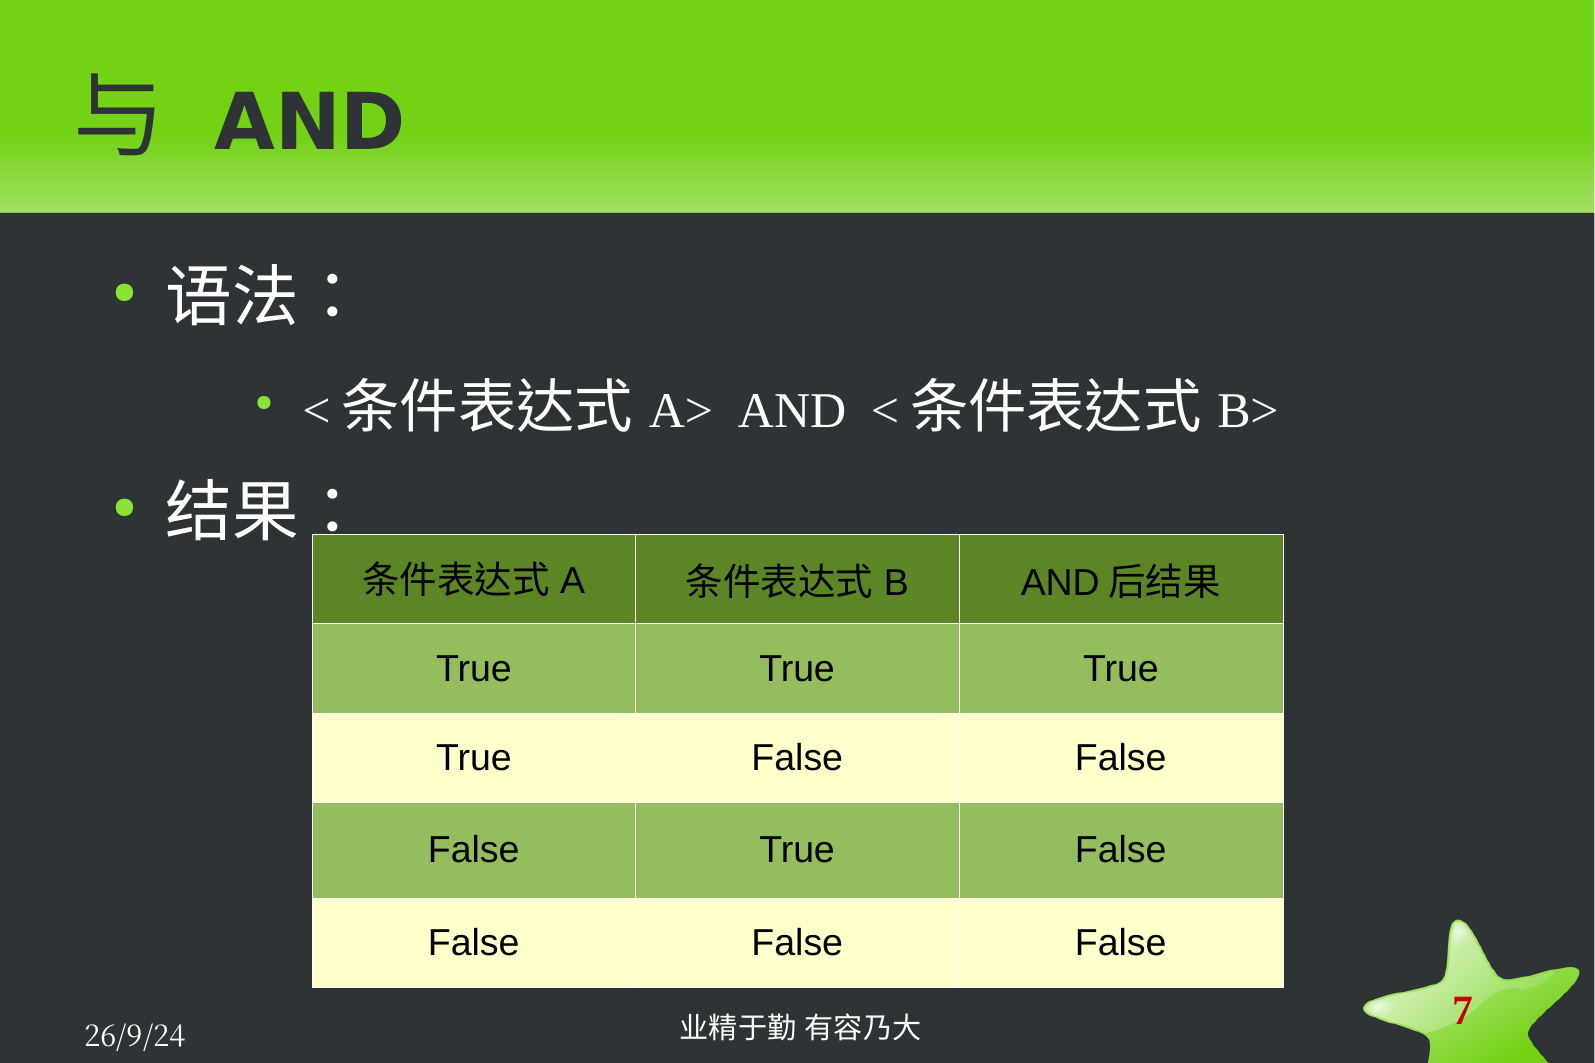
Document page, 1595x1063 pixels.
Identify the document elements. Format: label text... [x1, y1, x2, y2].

table_cell False [960, 899, 1283, 987]
list 语法： <条件表达式A> AND <条件表达式B> 结果： [79, 248, 1515, 951]
table_cell True [313, 624, 635, 713]
picture [0, 0, 1595, 1063]
table_header 条件表达式B [636, 535, 959, 623]
table_cell False [960, 714, 1283, 802]
table_cell True [960, 624, 1283, 713]
table_cell False [313, 899, 635, 987]
table_cell False [636, 899, 959, 987]
table_cell True [313, 714, 635, 802]
table_header AND后结果 [960, 535, 1283, 623]
table_cell True [636, 624, 959, 713]
table_cell False [960, 803, 1283, 898]
table_cell False [636, 714, 959, 802]
title 与 AND [74, 25, 1510, 203]
table_cell False [313, 803, 635, 898]
table_cell True [636, 803, 959, 898]
table_header 条件表达式A [313, 535, 635, 623]
